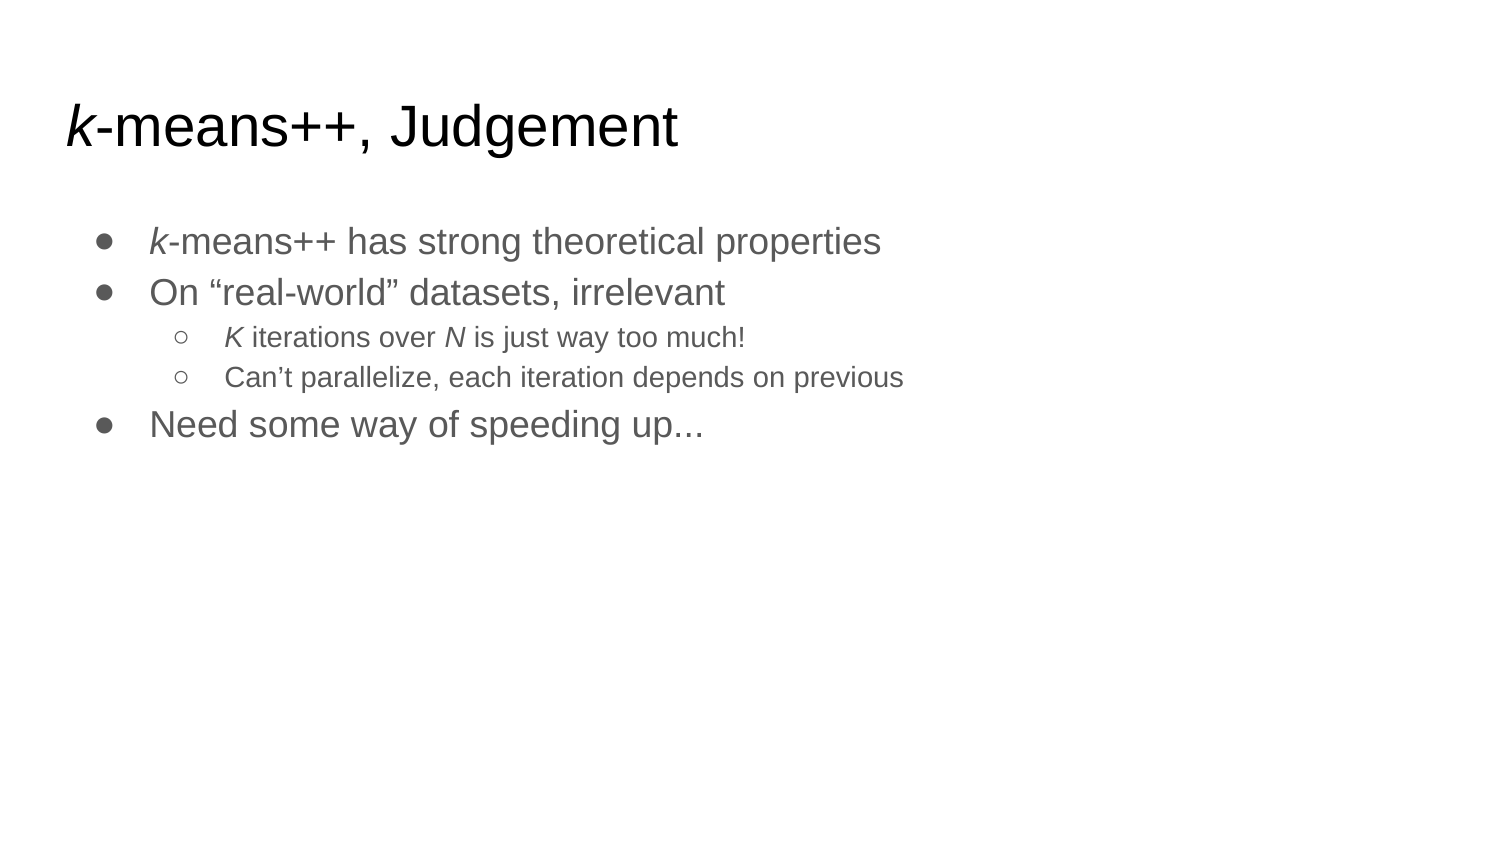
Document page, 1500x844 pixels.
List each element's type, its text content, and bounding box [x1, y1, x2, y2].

title k-means++, Judgement [51, 72, 1449, 167]
list k-means++ has strong theoretical properties On “real-world” datasets, irrelevant K iterations over N is just way too much! Can’t parallelize, each iteration depends on previous Need some way of speeding up... [59, 194, 1458, 756]
